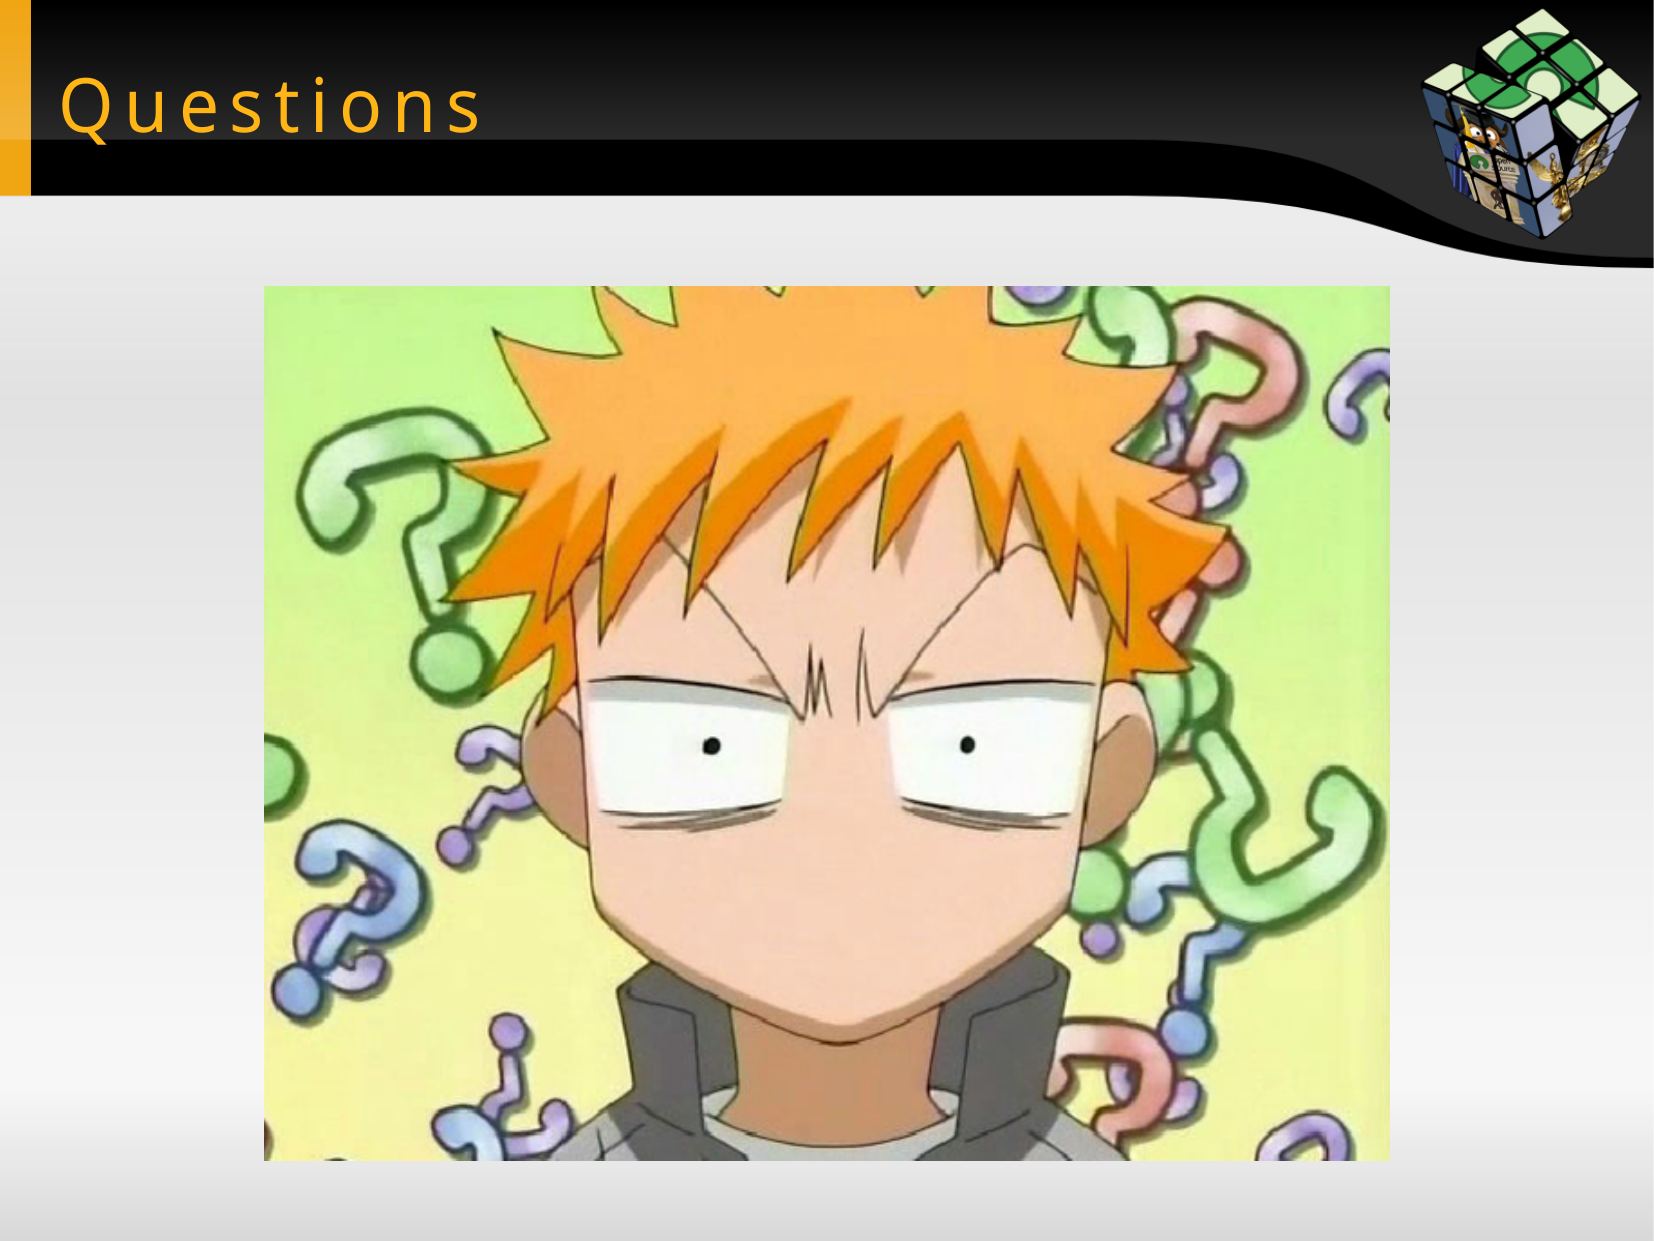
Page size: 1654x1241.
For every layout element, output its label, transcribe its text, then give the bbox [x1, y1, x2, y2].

picture [0, 0, 1654, 1241]
title Questions [59, 29, 1270, 178]
